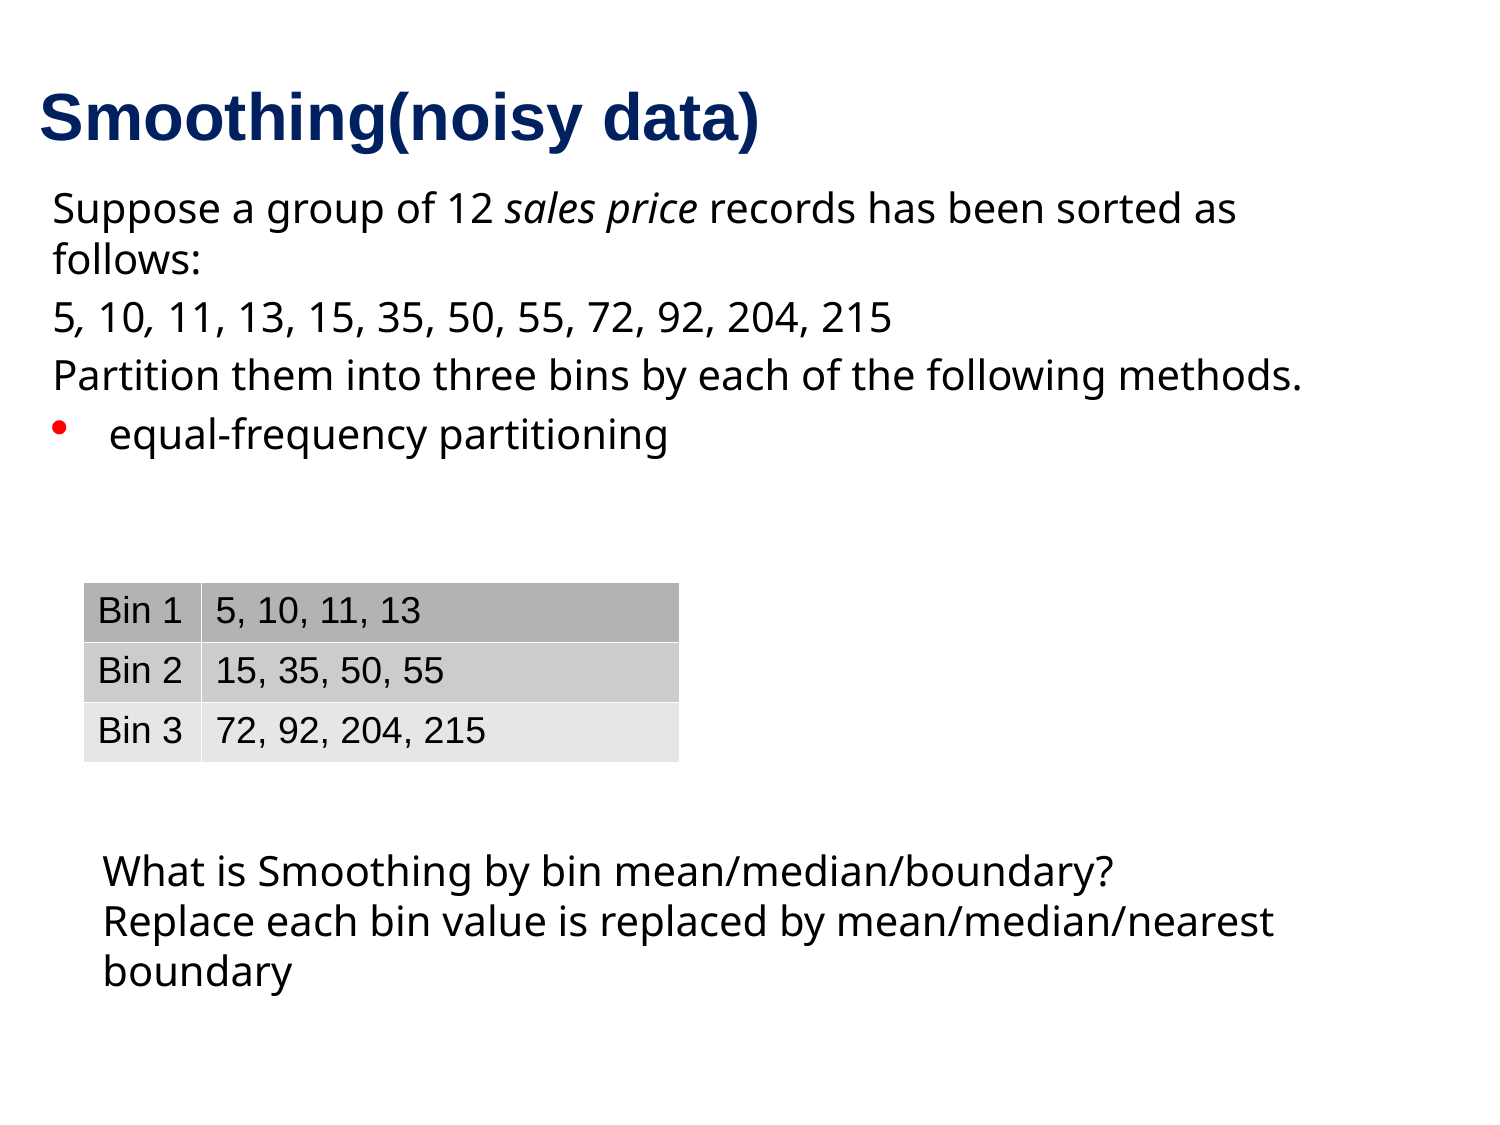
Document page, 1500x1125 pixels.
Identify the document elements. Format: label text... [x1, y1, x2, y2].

table_header 5, 10, 11, 13 [202, 583, 679, 642]
table_header Bin 1 [84, 583, 201, 642]
table_cell Bin 3 [84, 703, 201, 762]
title Smoothing(noisy data) [24, 24, 1312, 162]
table_cell 72, 92, 204, 215 [202, 703, 679, 762]
list Suppose a group of 12 sales price records has been sorted as follows: 5, 10, 11, 13, 15, 35, 50, 55, 72, 92, 204, 215 Partition them into three bins by each of the following methods. equal-frequency partitioning [37, 174, 1379, 1087]
text_box What is Smoothing by bin mean/median/boundary? Replace each bin value is replaced by mean/median/nearest boundary [87, 837, 1387, 1003]
table_cell Bin 2 [84, 643, 201, 702]
table_cell 15, 35, 50, 55 [202, 643, 679, 702]
